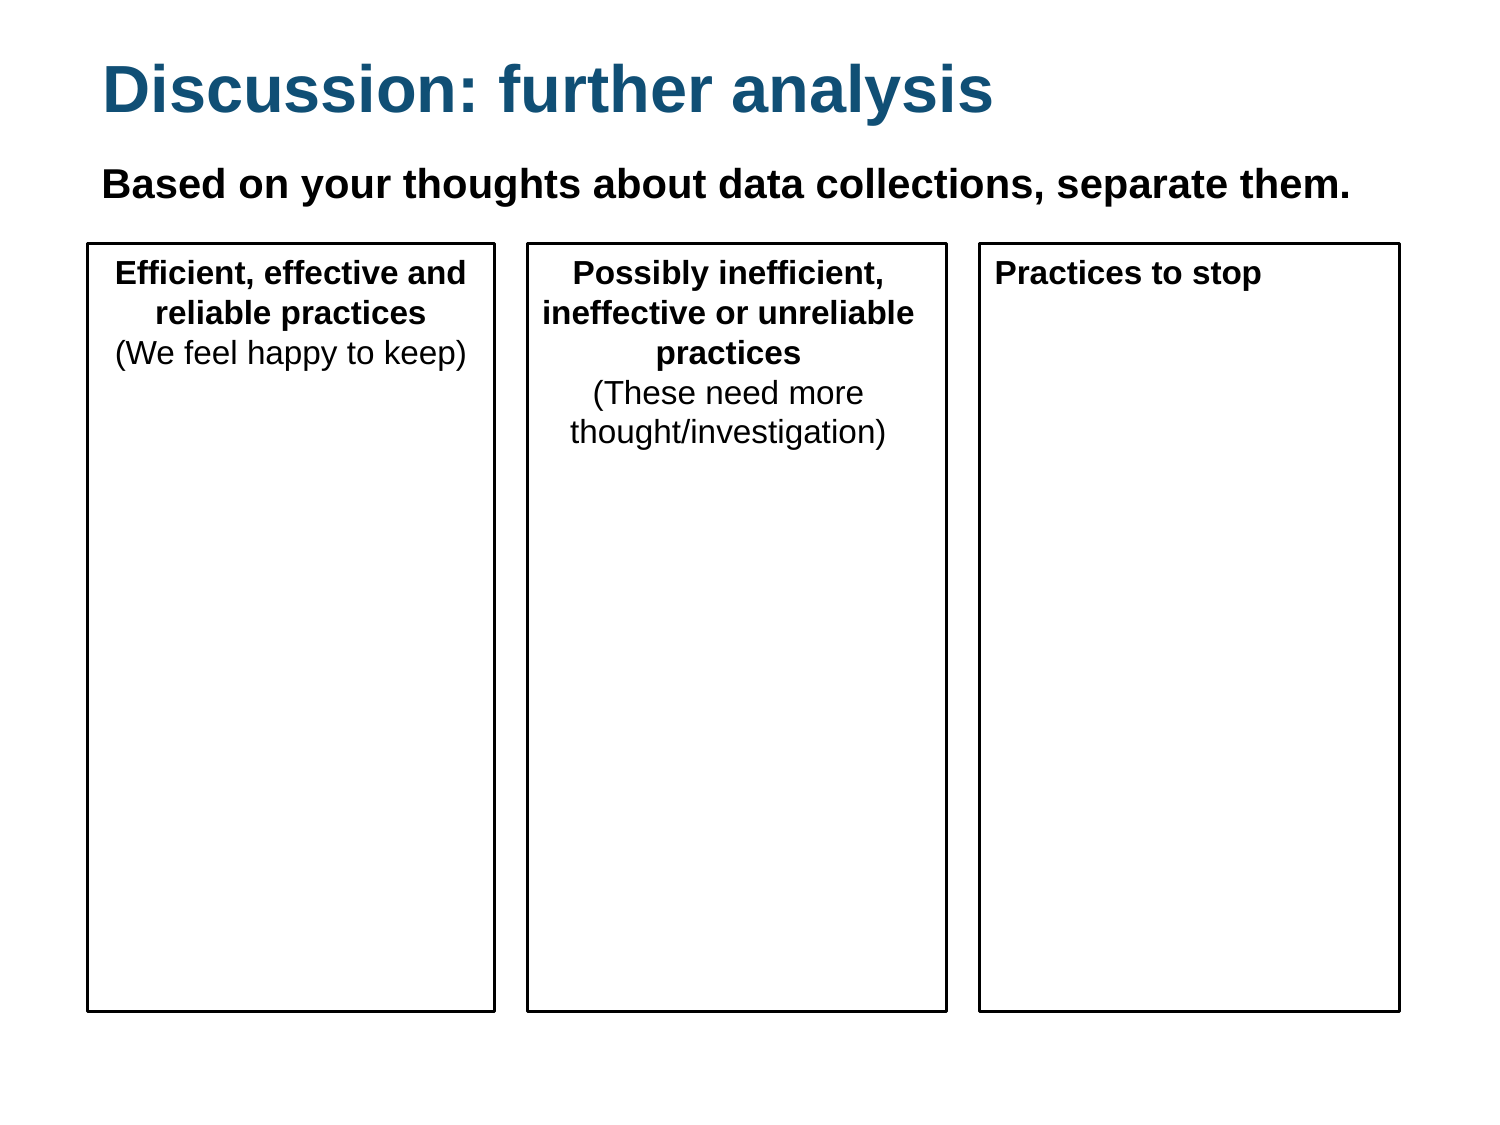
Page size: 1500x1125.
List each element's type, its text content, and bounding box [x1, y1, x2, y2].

text_box Possibly inefficient, ineffective or unreliable practices (These need more thought/investigation) [527, 243, 947, 1012]
text_box Efficient, effective and reliable practices (We feel happy to keep) [87, 243, 495, 1012]
text_box Practices to stop [979, 243, 1400, 1012]
list Based on your thoughts about data collections, separate them. [86, 148, 1412, 308]
title Discussion: further analysis [87, 32, 1388, 139]
